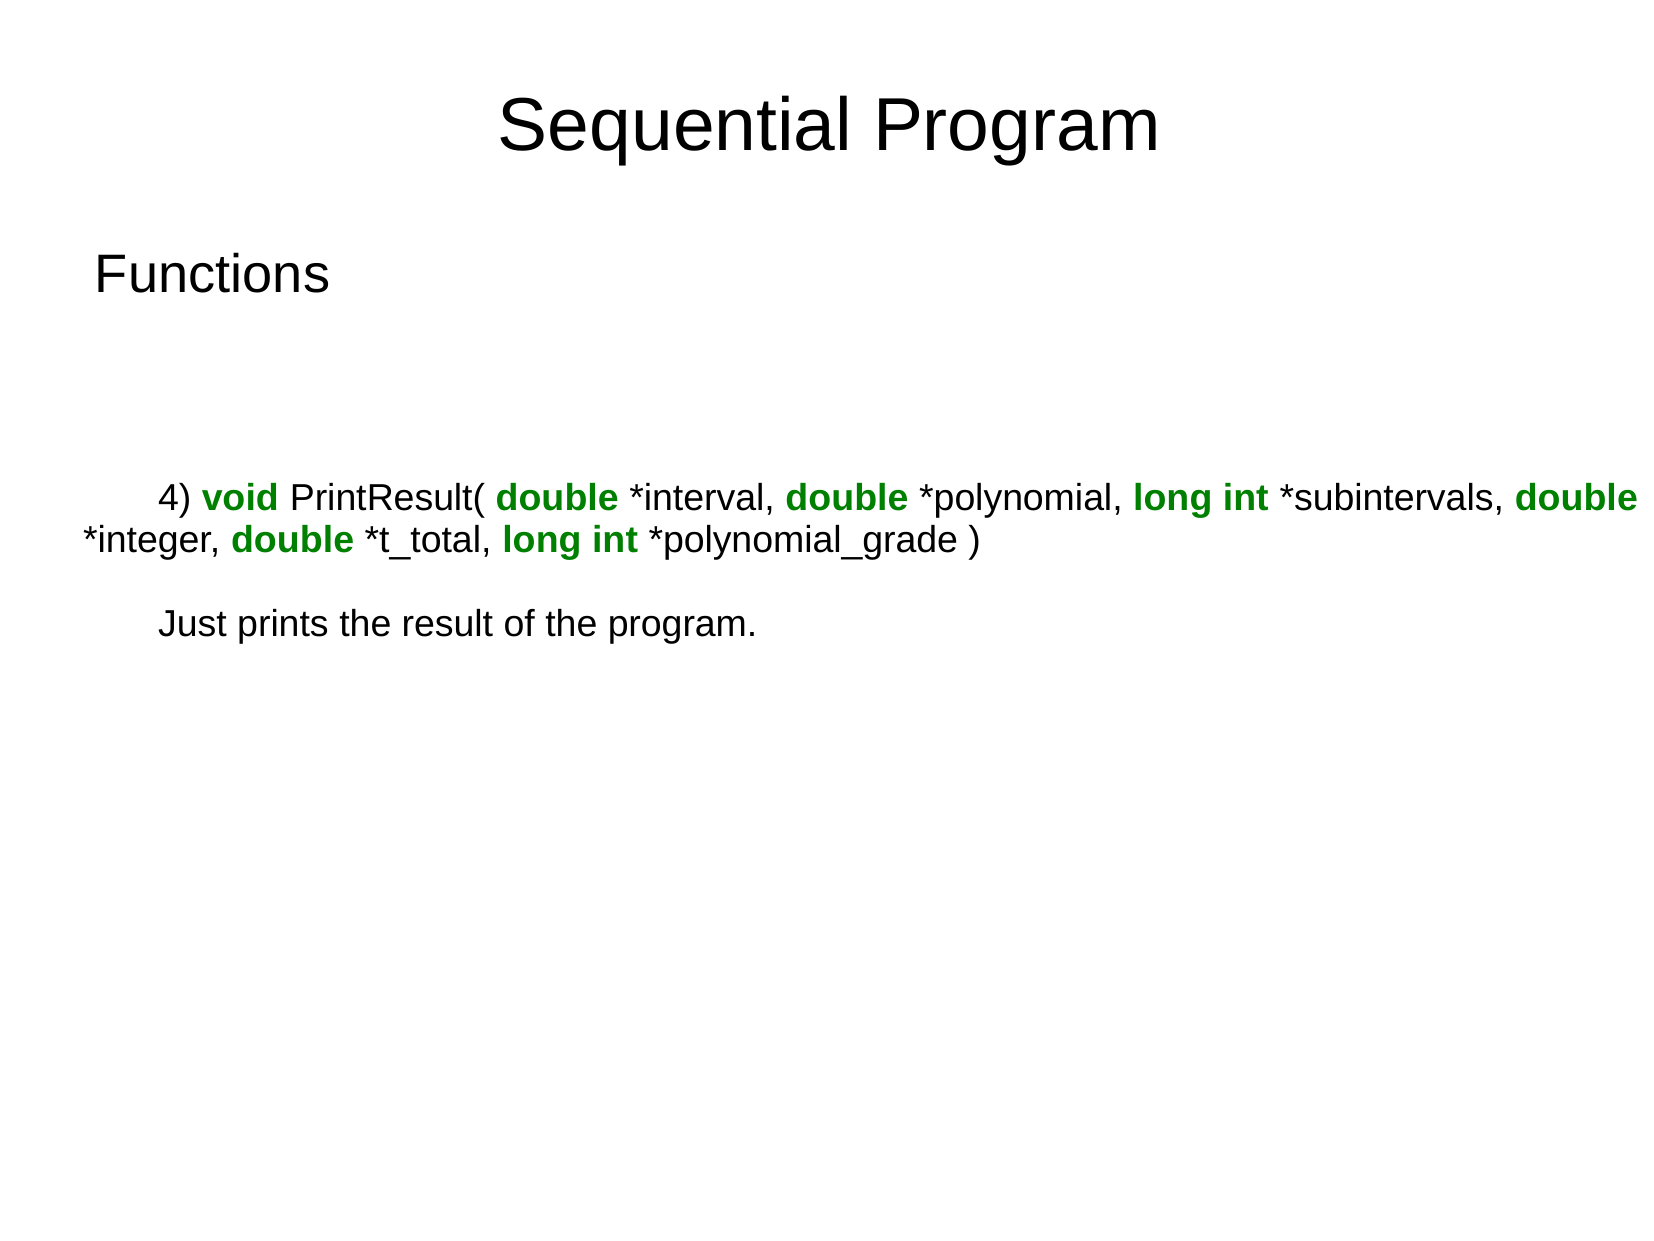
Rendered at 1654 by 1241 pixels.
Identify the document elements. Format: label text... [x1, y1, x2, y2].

text_box Functions [4, 216, 1654, 316]
text_box Sequential Program [4, 75, 1654, 174]
text_box 4) void PrintResult( double *interval, double *polynomial, long int *subintervals, double *integer, double *t_total, long int *polynomial_grade ) Just prints the result of the program. [0, 426, 1654, 782]
